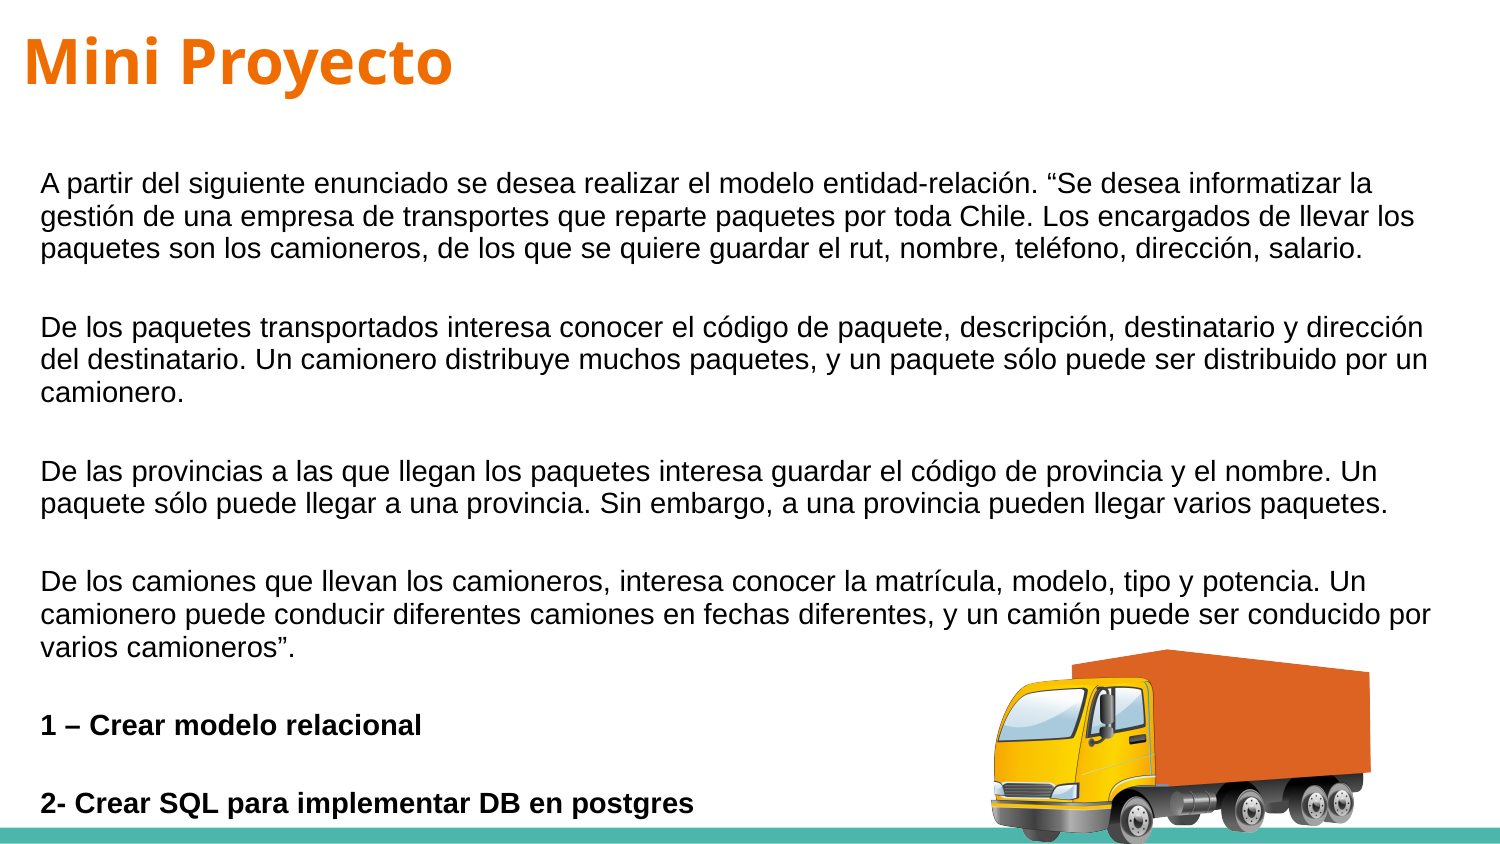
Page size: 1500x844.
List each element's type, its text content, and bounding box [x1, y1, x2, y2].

picture [991, 649, 1371, 844]
text_box A partir del siguiente enunciado se desea realizar el modelo entidad-relación. “Se desea informatizar la gestión de una empresa de transportes que reparte paquetes por toda Chile. Los encargados de llevar los paquetes son los camioneros, de los que se quiere guardar el rut, nombre, teléfono, dirección, salario. De los paquetes transportados interesa conocer el código de paquete, descripción, destinatario y dirección del destinatario. Un camionero distribuye muchos paquetes, y un paquete sólo puede ser distribuido por un camionero. De las provincias a las que llegan los paquetes interesa guardar el código de provincia y el nombre. Un paquete sólo puede llegar a una provincia. Sin embargo, a una provincia pueden llegar varios paquetes. De los camiones que llevan los camioneros, interesa conocer la matrícula, modelo, tipo y potencia. Un camionero puede conducir diferentes camiones en fechas diferentes, y un camión puede ser conducido por varios camioneros”. 1 – Crear modelo relacional 2- Crear SQL para implementar DB en postgres [25, 159, 1455, 828]
title Mini Proyecto [7, 2, 1406, 119]
